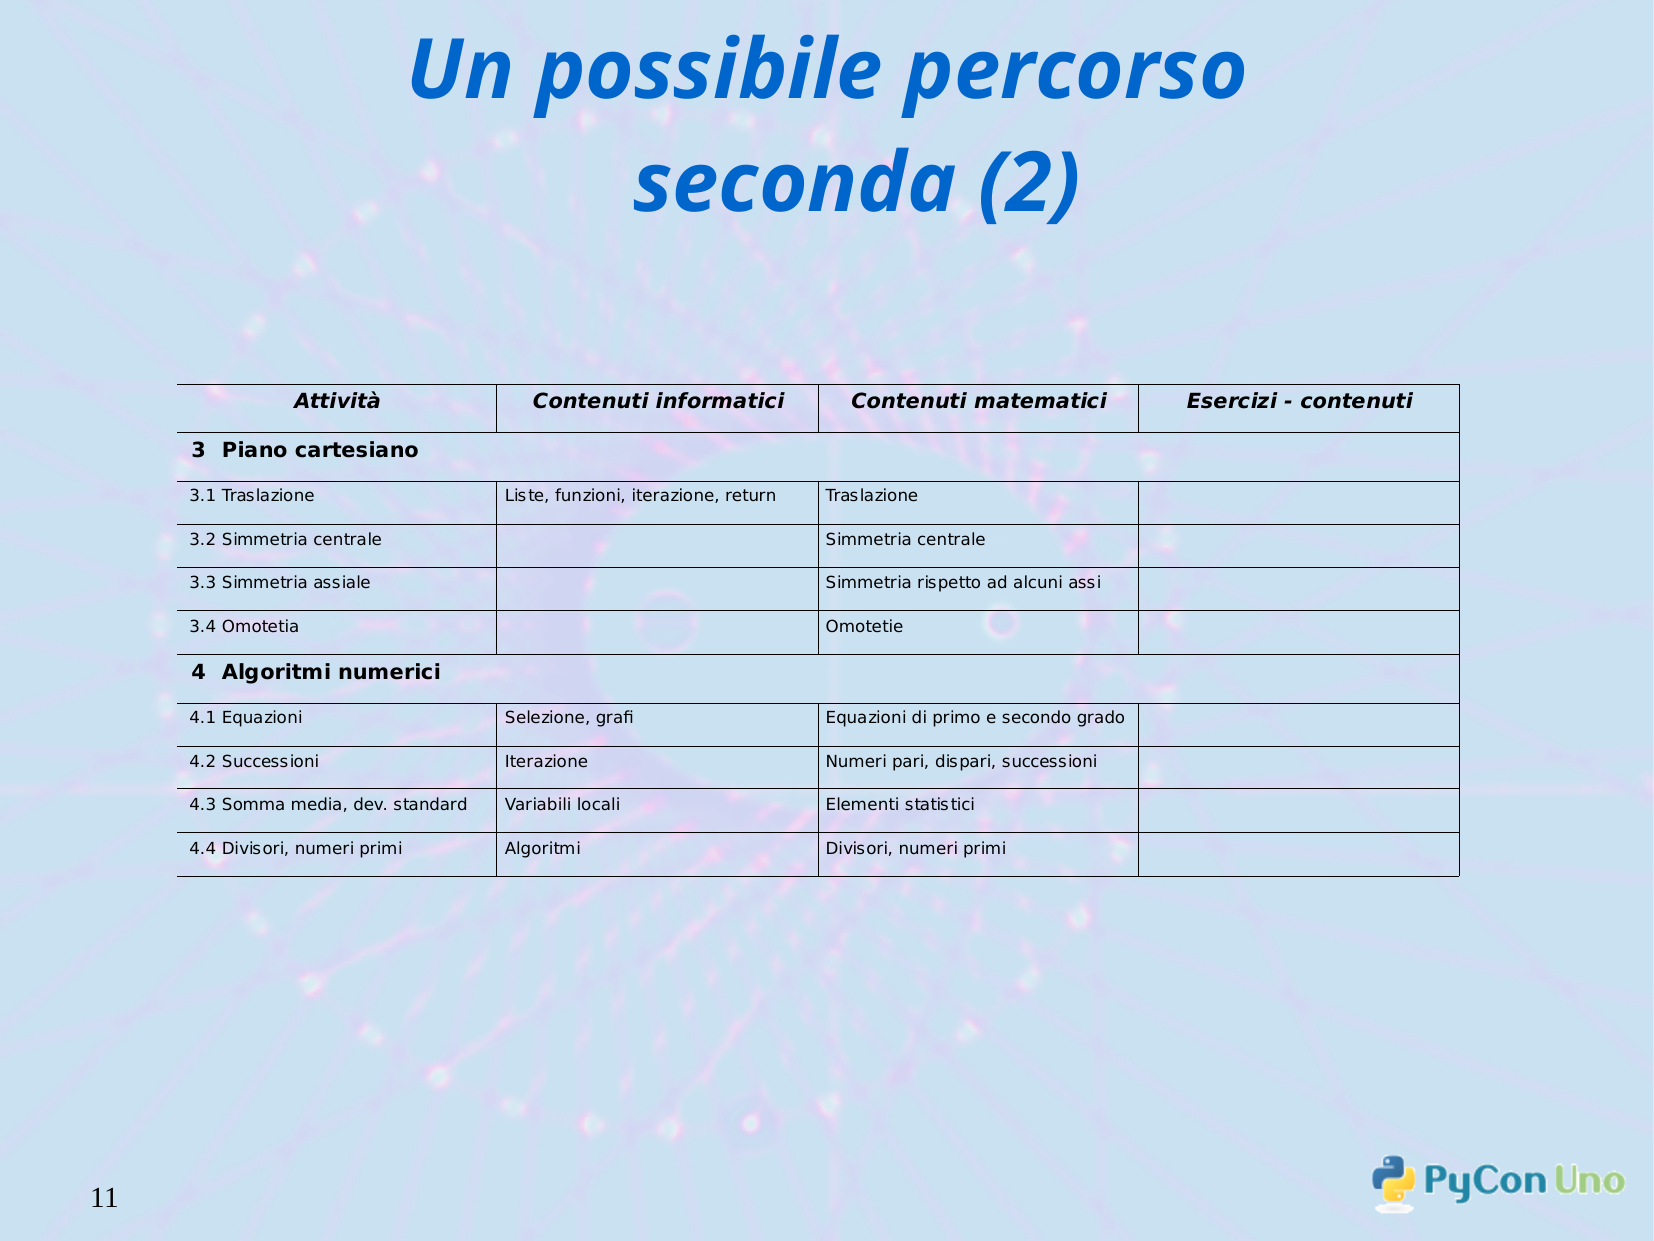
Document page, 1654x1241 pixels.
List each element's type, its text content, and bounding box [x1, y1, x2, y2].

picture [0, 0, 1654, 1241]
subtitle [178, 364, 1570, 1147]
title Un possibile percorso seconda (2) [121, 19, 1534, 227]
